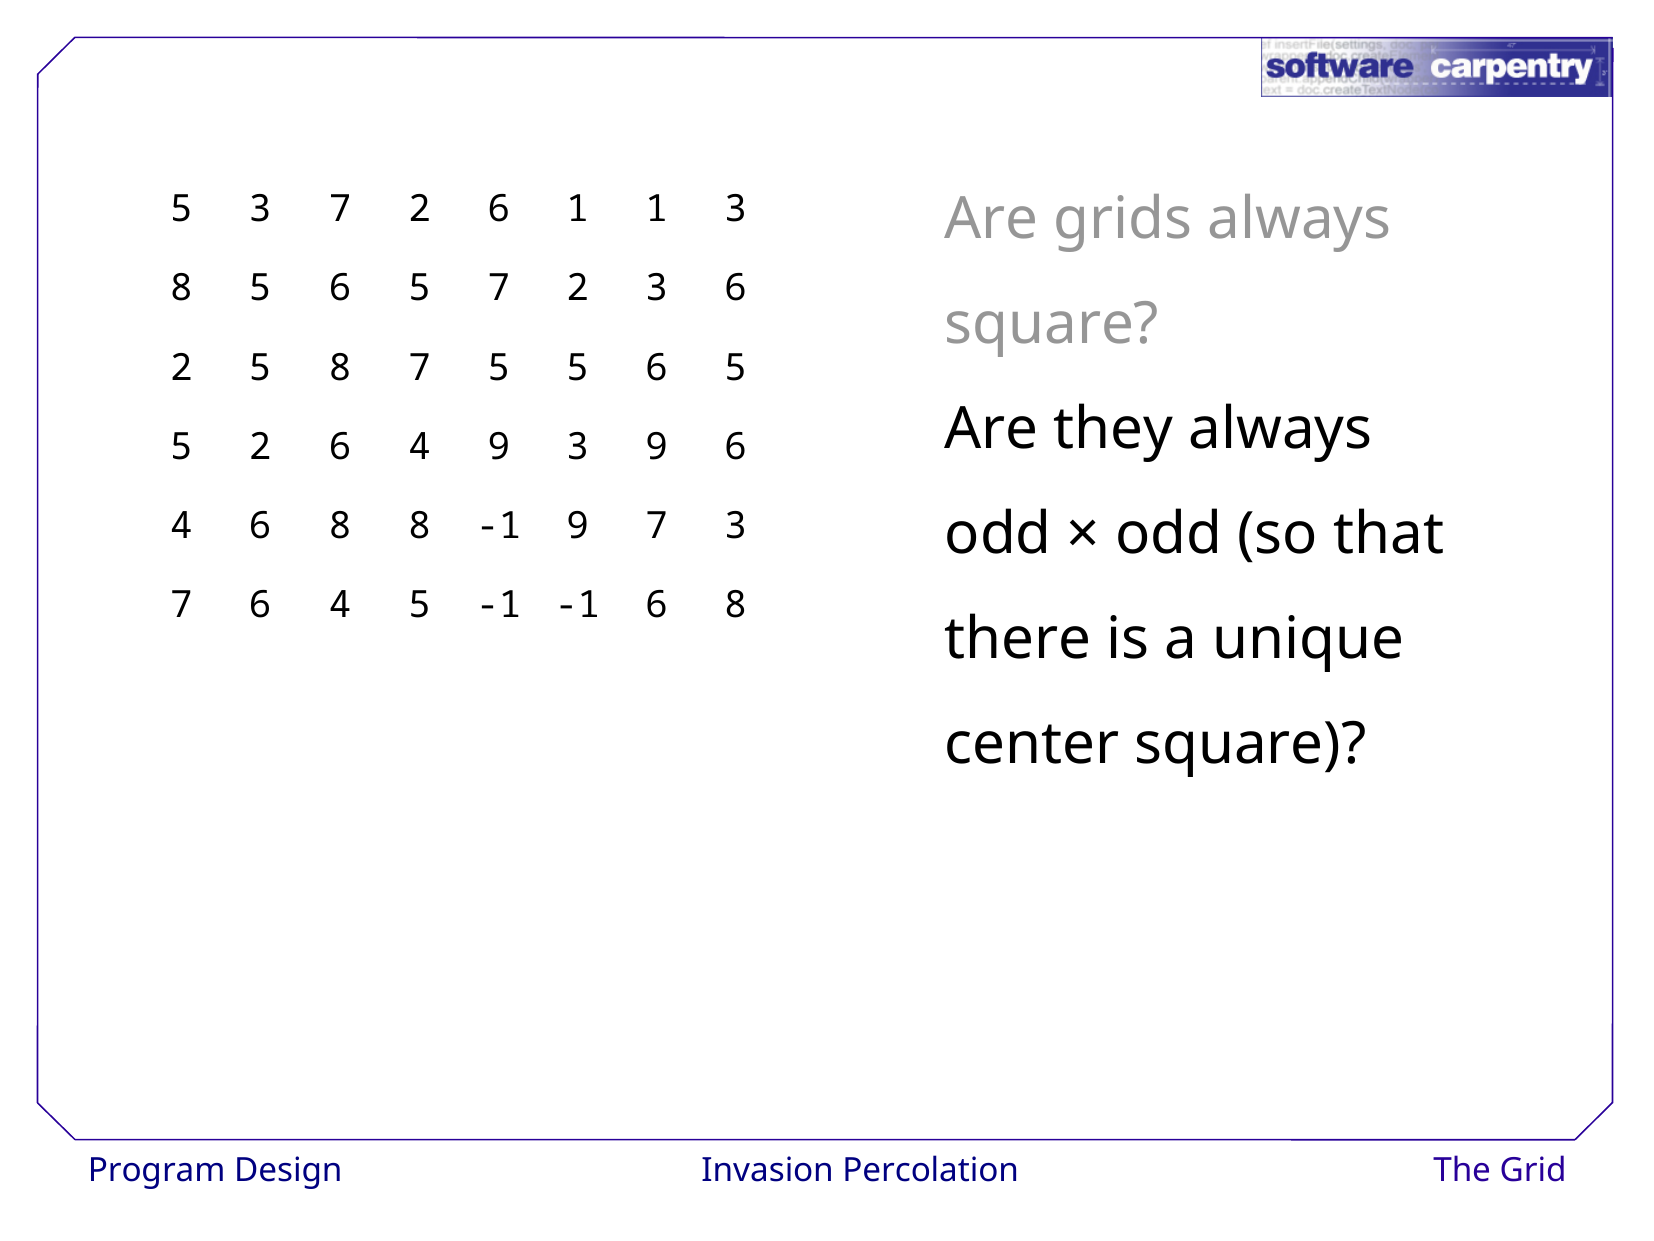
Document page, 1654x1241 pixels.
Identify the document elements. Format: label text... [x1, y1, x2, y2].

table_cell 7 [142, 562, 221, 641]
table_cell 5 [380, 562, 459, 641]
table_header 2 [380, 166, 459, 245]
table_cell 3 [617, 245, 696, 326]
table_cell 6 [696, 245, 775, 326]
table_cell 6 [617, 562, 696, 641]
table_cell 2 [142, 326, 221, 404]
table_cell 7 [617, 483, 696, 562]
table_cell 3 [696, 483, 775, 562]
table_cell 2 [538, 245, 617, 326]
table_header 5 [142, 166, 221, 245]
table_header 1 [617, 166, 696, 245]
table_cell 9 [459, 404, 538, 483]
table_cell 6 [300, 404, 380, 483]
table_cell -1 [459, 562, 538, 641]
table_cell 7 [380, 326, 459, 404]
table_cell 5 [221, 245, 300, 326]
table_cell 7 [459, 245, 538, 326]
table_cell 5 [459, 326, 538, 404]
table_cell 6 [696, 404, 775, 483]
table_header 6 [459, 166, 538, 245]
table_cell 6 [300, 245, 380, 326]
table_cell 4 [142, 483, 221, 562]
table_cell 5 [696, 326, 775, 404]
table_cell 5 [380, 245, 459, 326]
table_cell 8 [300, 326, 380, 404]
table_cell 2 [221, 404, 300, 483]
table_cell 9 [538, 483, 617, 562]
table_cell 8 [300, 483, 380, 562]
table_cell 6 [221, 483, 300, 562]
table_cell 4 [300, 562, 380, 641]
table_header 1 [538, 166, 617, 245]
table_cell -1 [538, 562, 617, 641]
table_cell 4 [380, 404, 459, 483]
table_cell 3 [538, 404, 617, 483]
table_header 7 [300, 166, 380, 245]
text_box Are grids always square? Are they always odd × odd (so that there is a unique center square)? [930, 137, 1459, 784]
table_cell 8 [142, 245, 221, 326]
table_cell 9 [617, 404, 696, 483]
picture [1261, 39, 1613, 97]
table_cell 6 [221, 562, 300, 641]
table_cell 5 [142, 404, 221, 483]
table_header 3 [221, 166, 300, 245]
table_cell 6 [617, 326, 696, 404]
table_header 3 [696, 166, 775, 245]
table_cell 8 [696, 562, 775, 641]
table_cell 5 [221, 326, 300, 404]
table_cell 8 [380, 483, 459, 562]
table_cell -1 [459, 483, 538, 562]
table_cell 5 [538, 326, 617, 404]
